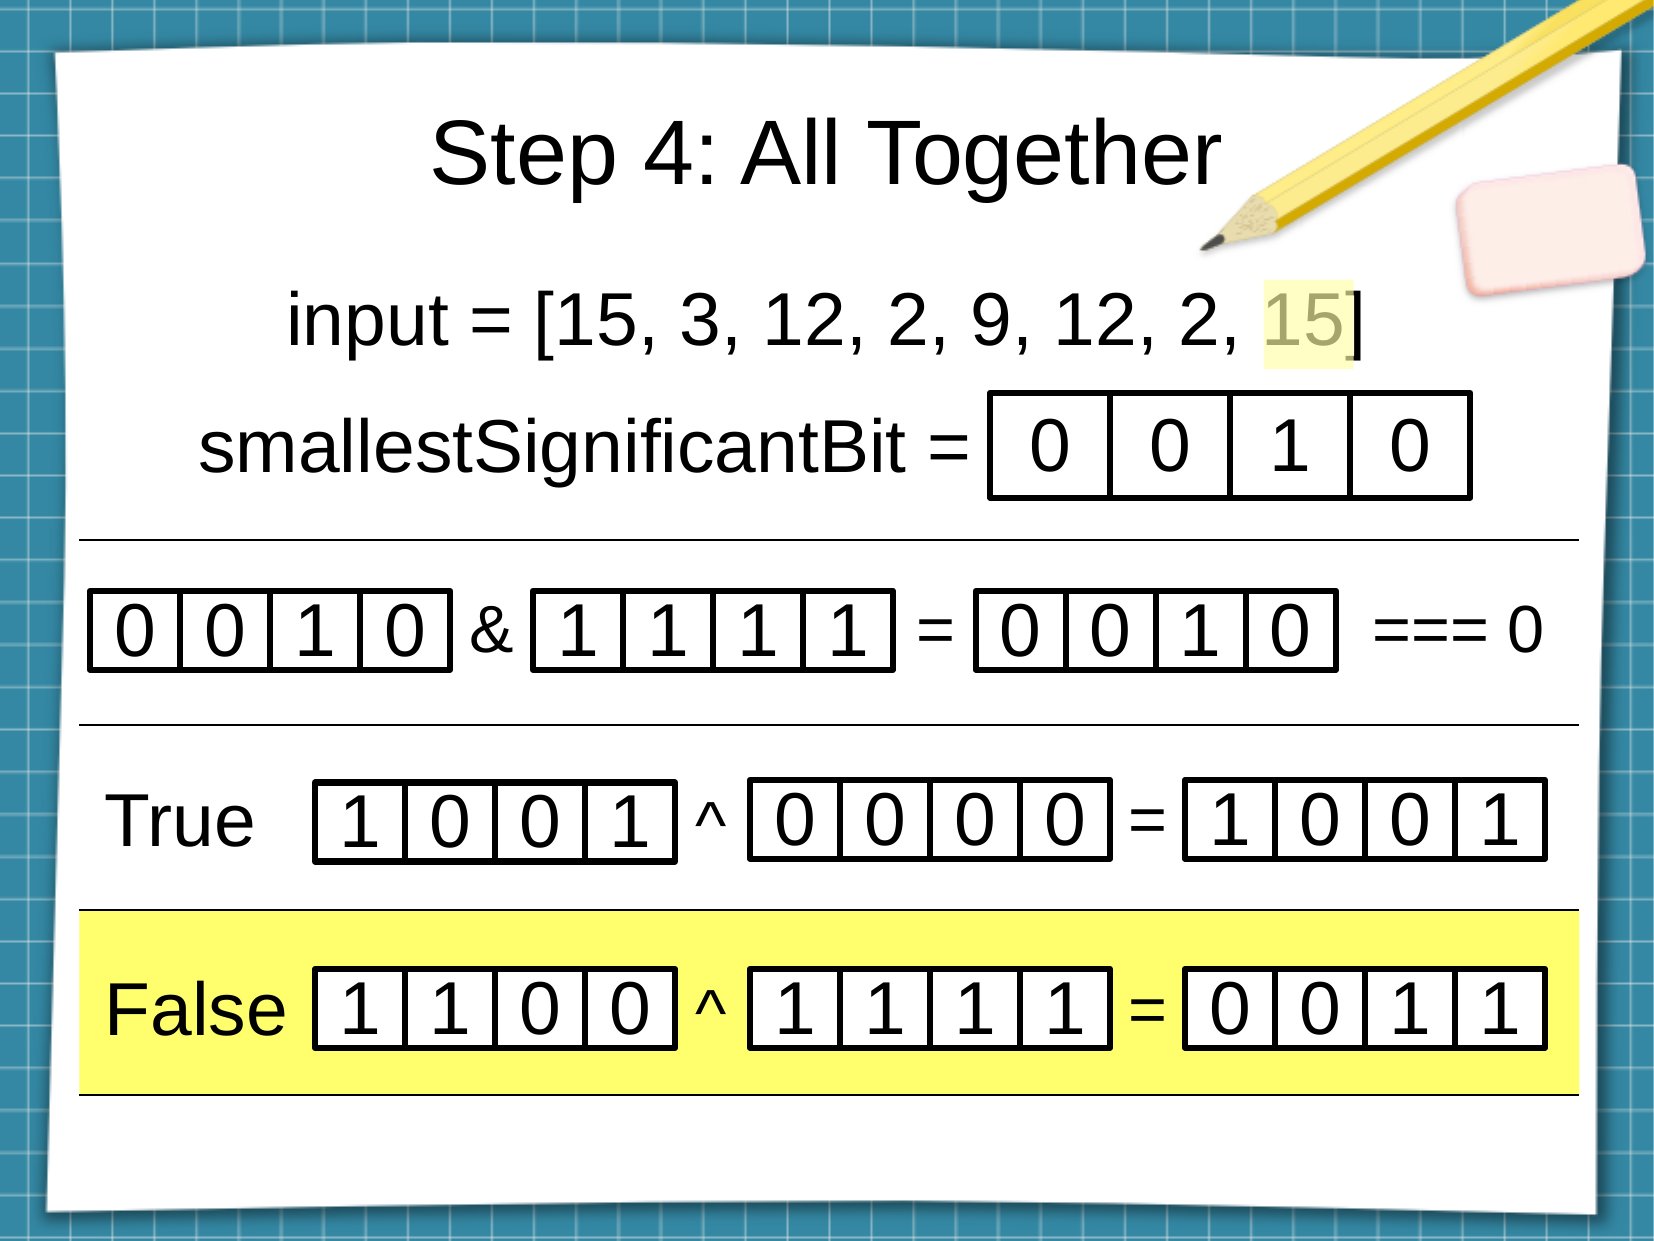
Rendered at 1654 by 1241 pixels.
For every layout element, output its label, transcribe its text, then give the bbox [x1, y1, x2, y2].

text_box 0 [990, 392, 1110, 498]
text_box 1 [315, 969, 405, 1048]
text_box 1 [1365, 968, 1456, 1048]
text_box 1 [1456, 780, 1546, 859]
text_box 0 [90, 590, 180, 670]
text_box True [90, 771, 272, 871]
text_box [1263, 279, 1354, 370]
text_box 1 [586, 782, 676, 862]
text_box === 0 [1357, 585, 1561, 675]
text_box ^ [680, 780, 742, 870]
text_box 1 [840, 968, 930, 1048]
text_box 0 [1275, 780, 1365, 859]
text_box = [1113, 775, 1183, 865]
text_box & [454, 585, 529, 675]
text_box 1 [622, 590, 712, 670]
text_box 1 [1231, 392, 1351, 498]
text_box 1 [270, 590, 361, 670]
text_box 0 [1065, 590, 1155, 670]
text_box 1 [1185, 780, 1275, 859]
text_box 0 [1021, 780, 1111, 859]
text_box 0 [930, 780, 1021, 859]
text_box 1 [930, 968, 1021, 1048]
text_box 0 [1185, 968, 1275, 1048]
text_box ^ [680, 969, 742, 1059]
text_box 0 [975, 590, 1065, 670]
picture [0, 0, 1654, 1241]
text_box 1 [315, 782, 405, 862]
text_box 0 [750, 780, 840, 859]
text_box 0 [840, 780, 930, 859]
text_box 0 [1365, 780, 1456, 859]
text_box [79, 909, 1580, 1095]
text_box 0 [495, 969, 586, 1048]
text_box 1 [1456, 968, 1546, 1048]
text_box input = [15, 3, 12, 2, 9, 12, 2, 15] [271, 270, 1383, 370]
title Step 4: All Together [82, 49, 1571, 257]
text_box 1 [1155, 590, 1246, 670]
text_box 0 [361, 590, 451, 670]
text_box 0 [1351, 392, 1471, 498]
text_box 1 [750, 968, 840, 1048]
text_box 0 [586, 969, 676, 1048]
text_box 1 [803, 590, 893, 670]
text_box 1 [405, 969, 495, 1048]
text_box 0 [405, 782, 495, 862]
text_box False [90, 960, 304, 1059]
text_box smallestSignificantBit = [183, 397, 1008, 496]
text_box 0 [180, 590, 270, 670]
text_box = [901, 585, 971, 675]
text_box 1 [532, 590, 622, 670]
text_box 0 [1246, 590, 1336, 670]
text_box = [1113, 964, 1183, 1054]
text_box 0 [1110, 392, 1231, 498]
text_box 0 [495, 782, 586, 862]
text_box 1 [1021, 968, 1111, 1048]
text_box 1 [712, 590, 803, 670]
text_box 0 [1275, 968, 1365, 1048]
